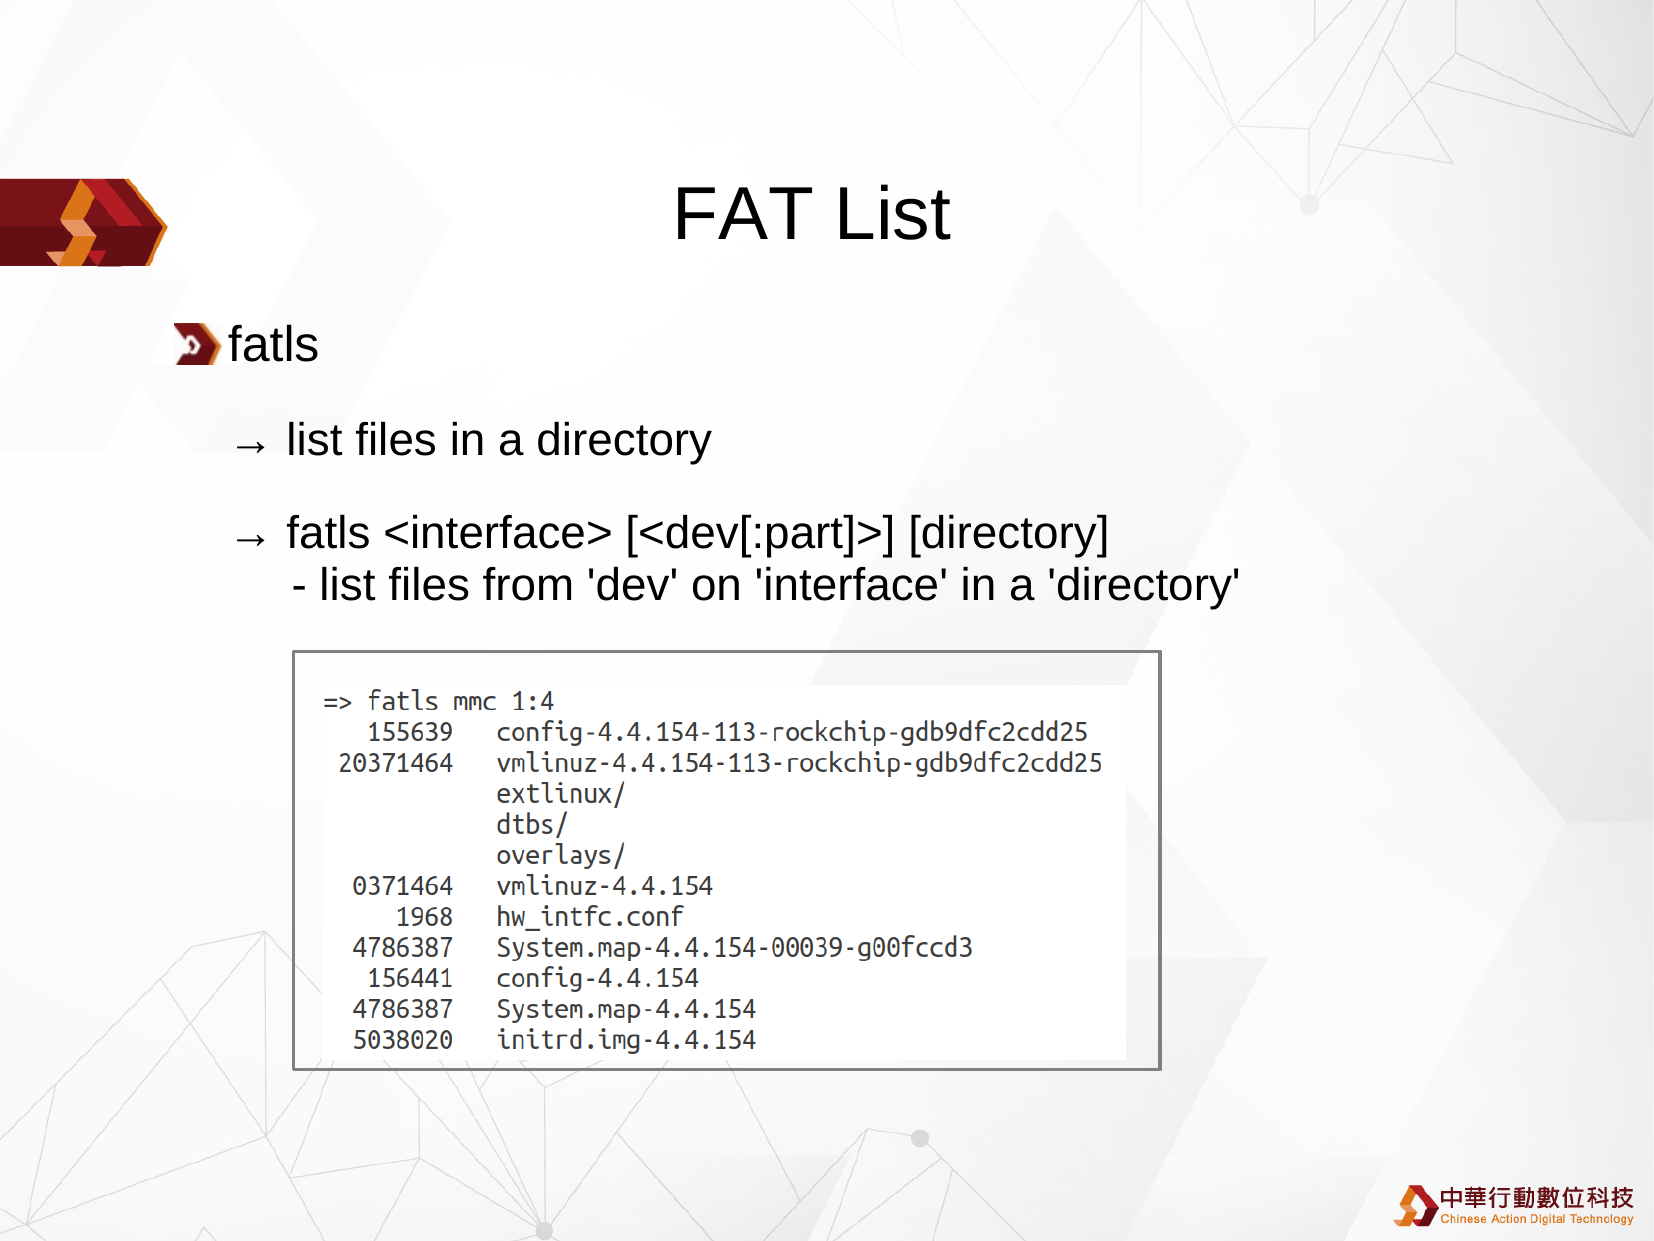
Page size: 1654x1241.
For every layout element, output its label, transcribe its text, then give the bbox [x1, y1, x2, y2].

title FAT List [118, 129, 1506, 298]
list fatls → list files in a directory → fatls <interface> [<dev[:part]>] [directory] - list files from 'dev' on 'interface' in a 'directory' [295, 653, 1158, 1036]
picture [0, 0, 1654, 1241]
list fatls → list files in a directory → fatls <interface> [<dev[:part]>] [directory] - list files from 'dev' on 'interface' in a 'directory' [118, 316, 1471, 1036]
